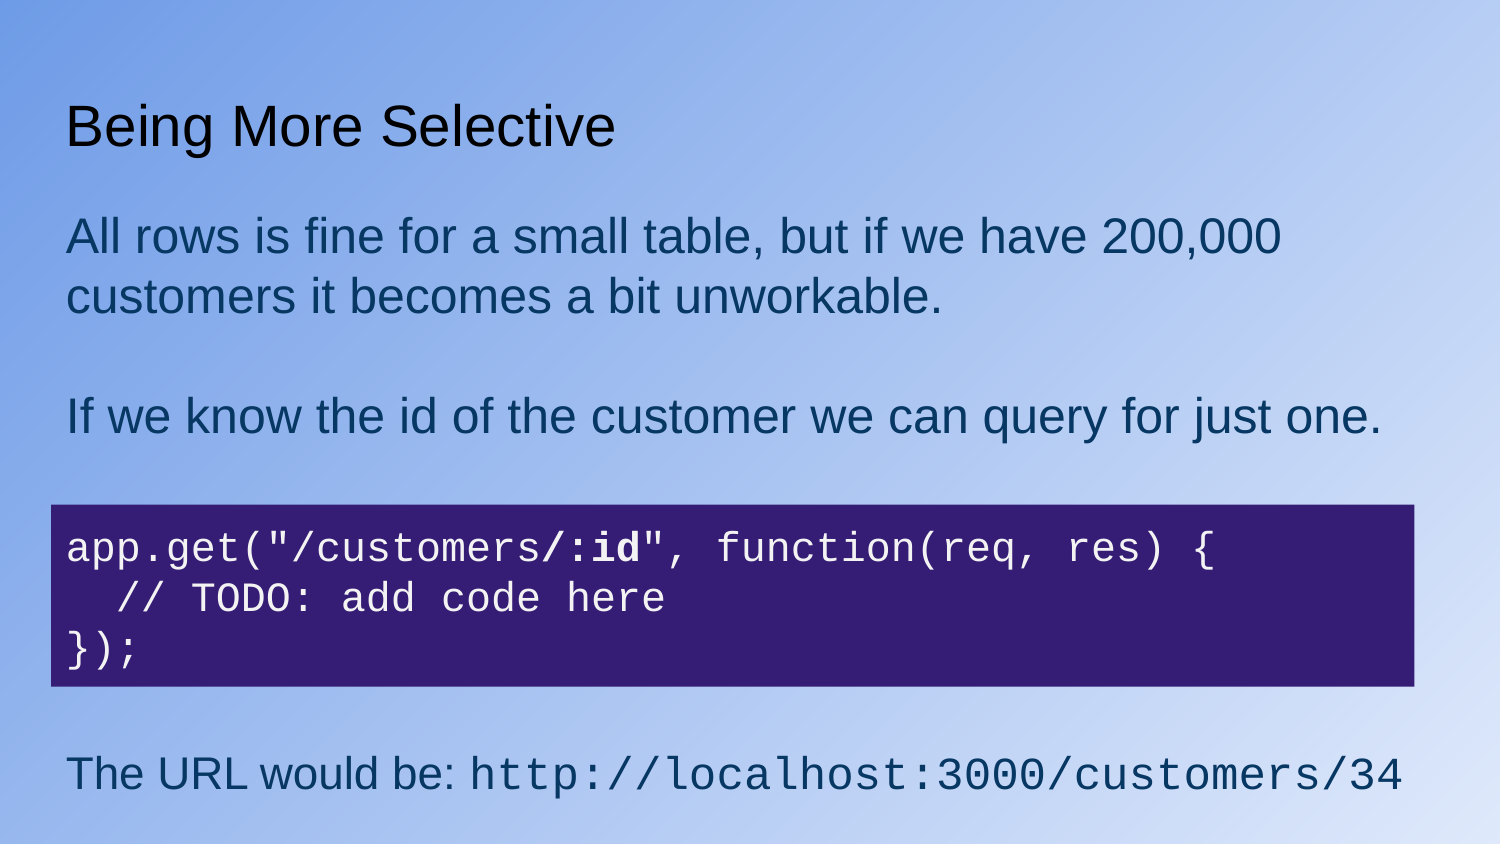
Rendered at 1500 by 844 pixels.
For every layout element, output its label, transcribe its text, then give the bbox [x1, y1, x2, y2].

text_box app.get("/customers/:id", function(req, res) { // TODO: add code here }); [51, 504, 1415, 687]
text_box Being More Selective [51, 72, 1449, 167]
text_box All rows is fine for a small table, but if we have 200,000 customers it becomes a bit unworkable. If we know the id of the customer we can query for just one. Add code for a new endpoint: /customers/:id The URL would be: http://localhost:3000/customers/34 [51, 189, 1449, 750]
